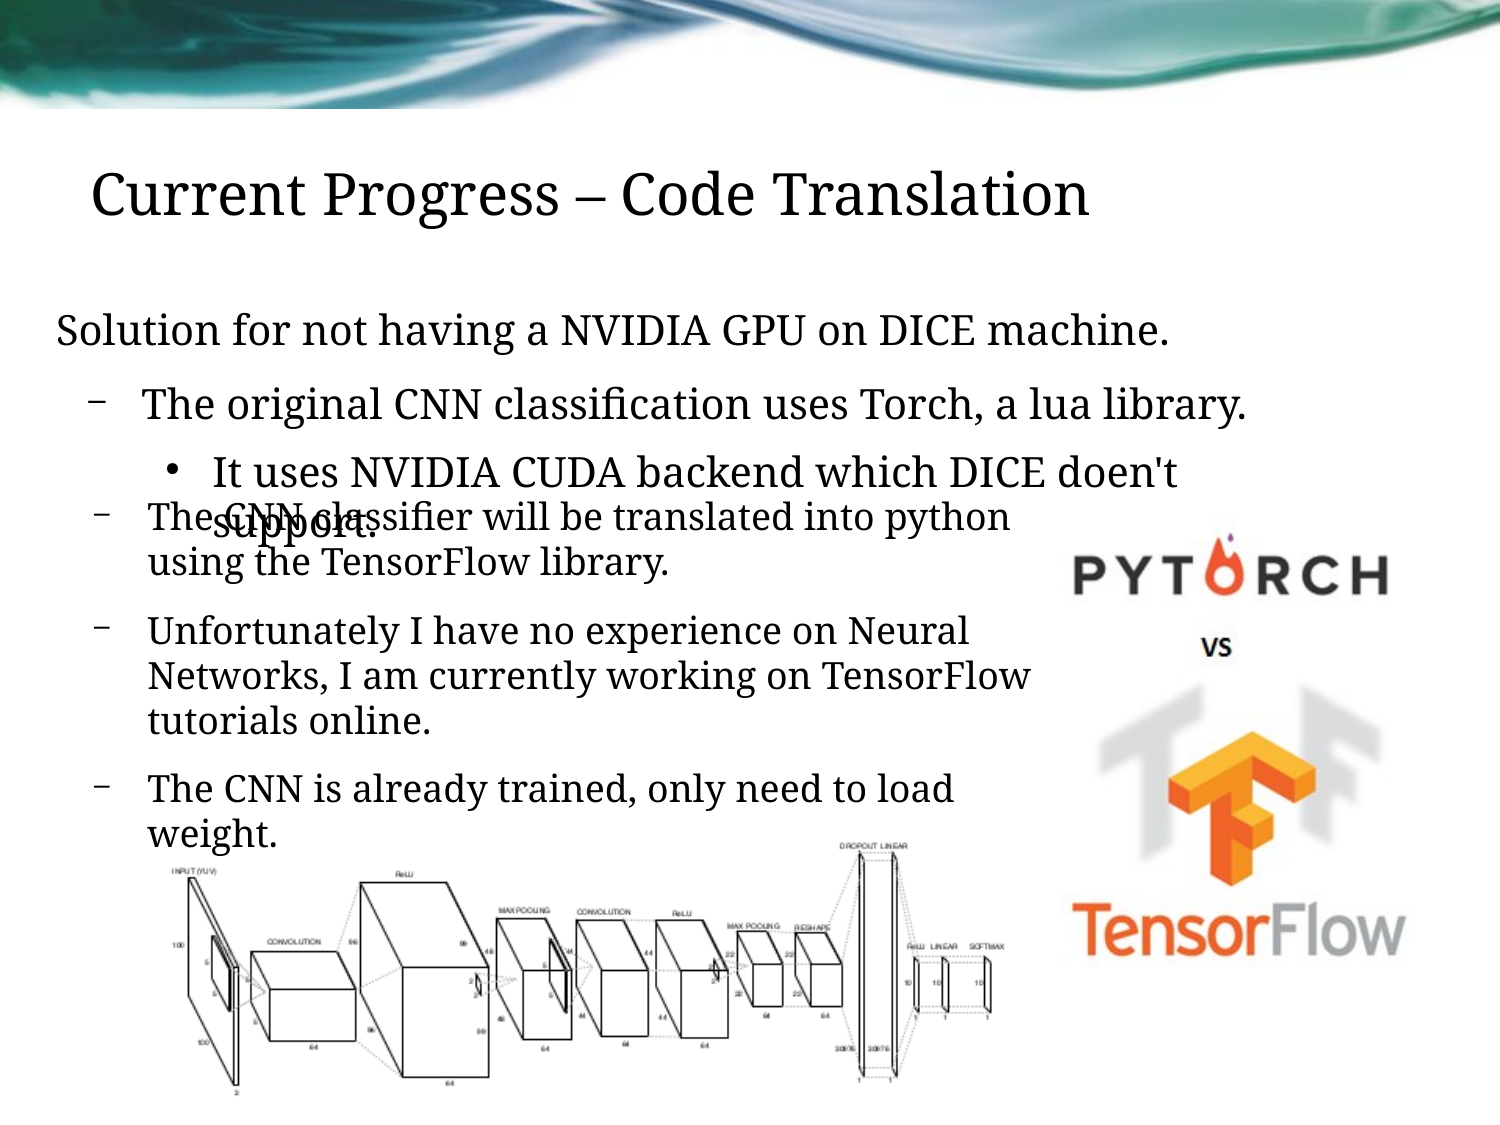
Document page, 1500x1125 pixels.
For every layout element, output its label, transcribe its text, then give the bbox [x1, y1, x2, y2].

picture [1, 0, 1500, 109]
list Solution for not having a NVIDIA GPU on DICE machine. The original CNN classification uses Torch, a lua library. It uses NVIDIA CUDA backend which DICE doen't support. [0, 271, 1335, 977]
list The CNN classifier will be translated into python using the TensorFlow library. Unfortunately I have no experience on Neural Networks, I am currently working on TensorFlow tutorials online. The CNN is already trained, only need to load weight. [0, 401, 1052, 1107]
title Current Progress – Code Translation [75, 149, 1425, 300]
picture [1052, 516, 1436, 981]
